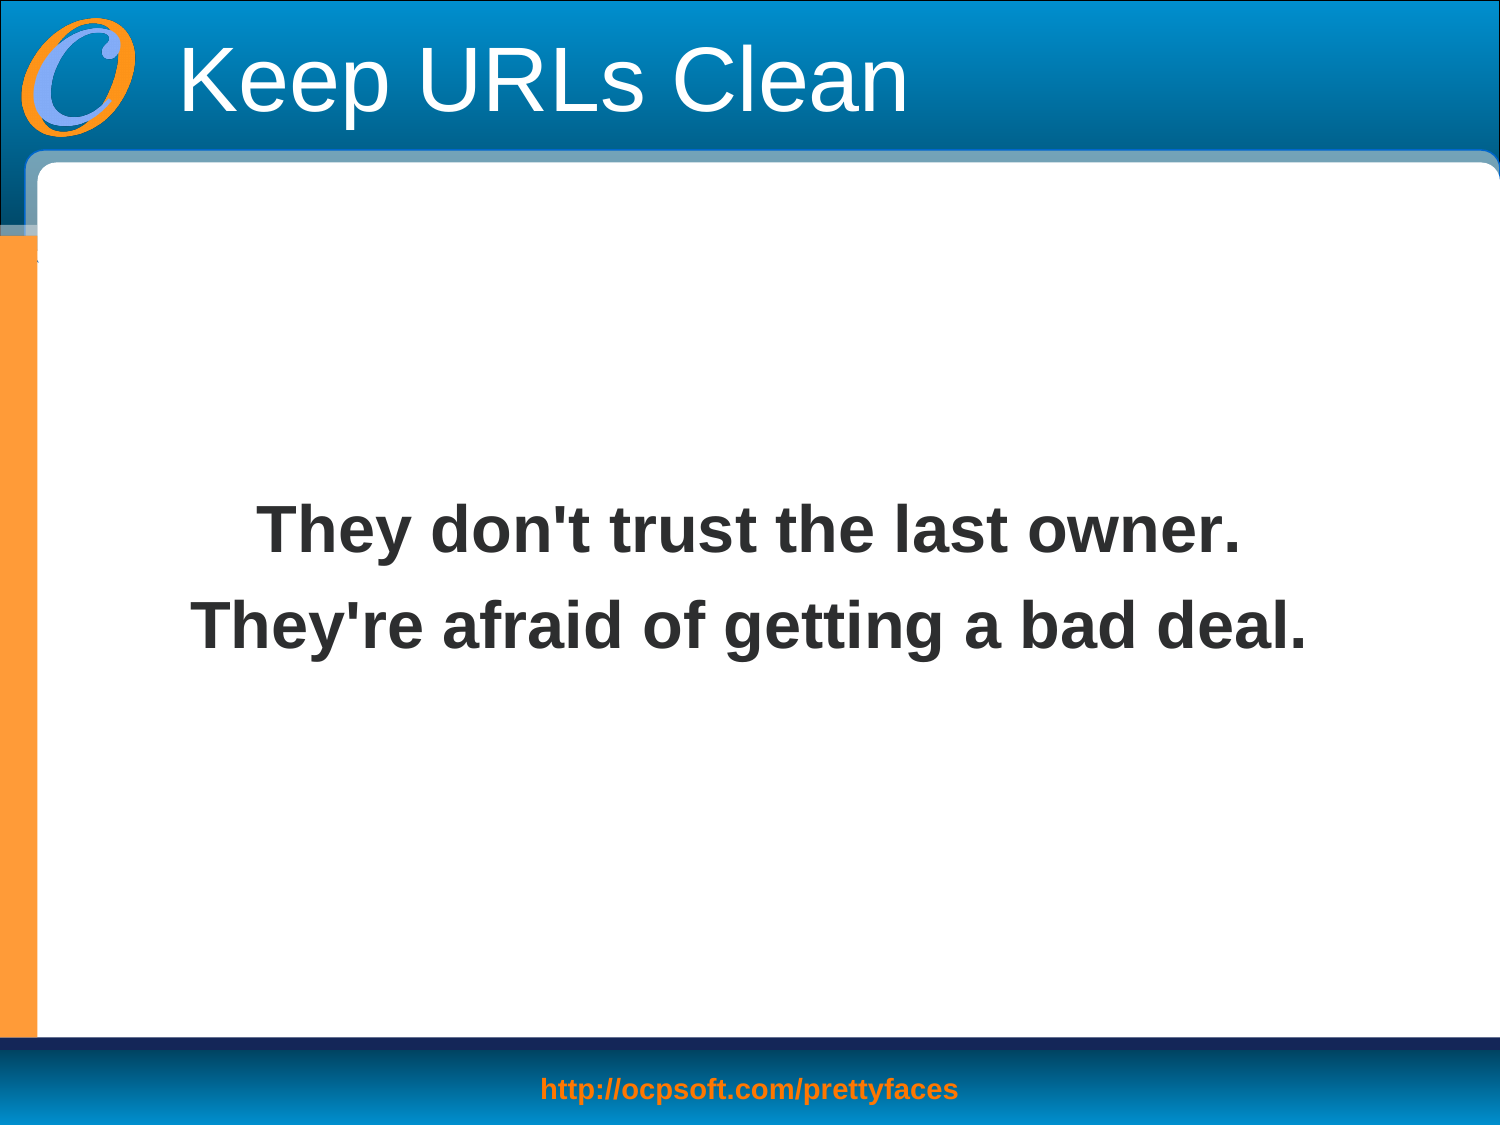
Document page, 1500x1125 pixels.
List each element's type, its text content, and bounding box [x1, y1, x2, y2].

picture [22, 19, 135, 136]
title Keep URLs Clean [162, 11, 1463, 138]
list They don't trust the last owner. They're afraid of getting a bad deal. [75, 187, 1425, 1005]
